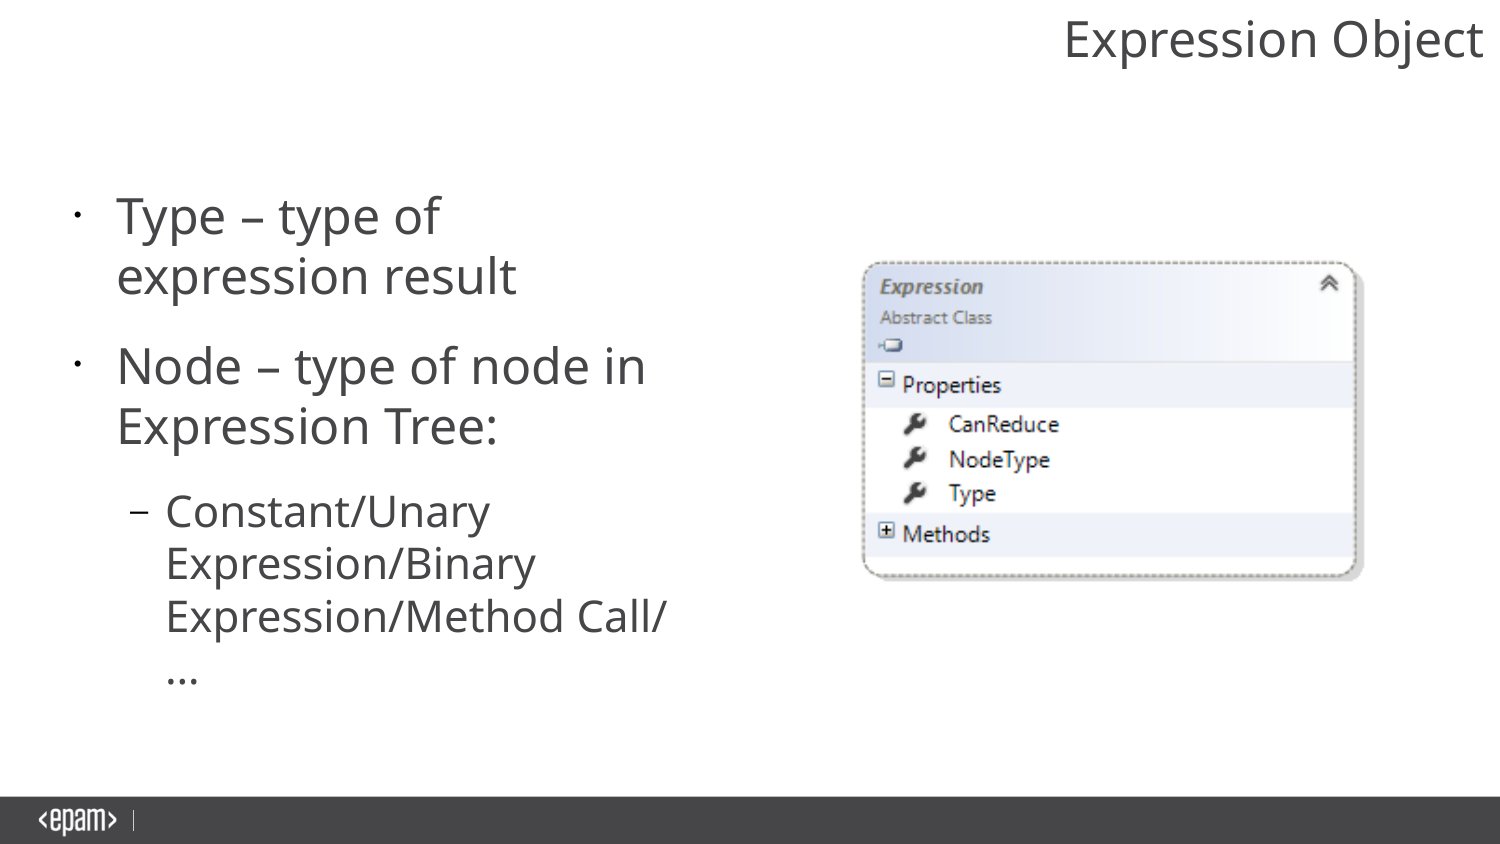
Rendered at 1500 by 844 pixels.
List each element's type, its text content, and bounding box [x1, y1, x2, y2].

list Type – type of expression result Node – type of node in Expression Tree: Constant/Unary Expression/Binary Expression/Method Call/ … [59, 177, 685, 733]
picture [38, 808, 117, 837]
picture [845, 244, 1372, 591]
list Expression Object [0, 0, 1500, 115]
